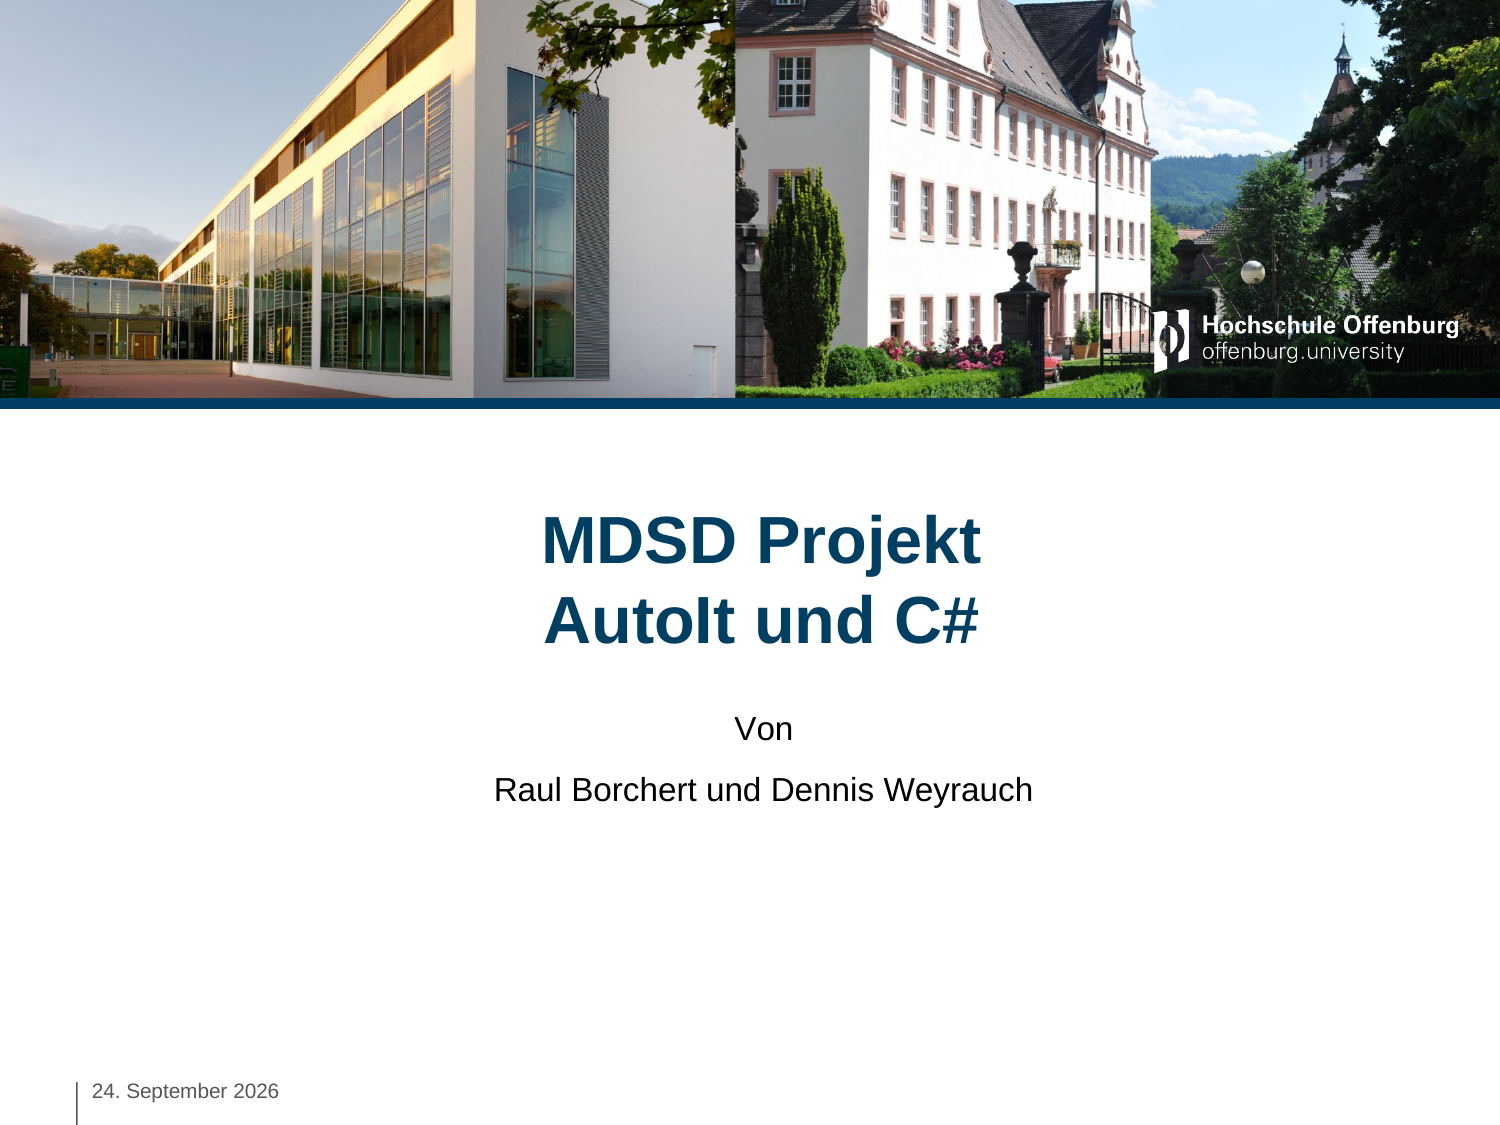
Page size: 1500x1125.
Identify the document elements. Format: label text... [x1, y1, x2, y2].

subtitle Von Raul Borchert und Dennis Weyrauch [90, 699, 1438, 854]
text_box 20. Januar 2019 [76, 1070, 349, 1125]
title MDSD Projekt AutoIt und C# [88, 489, 1436, 636]
